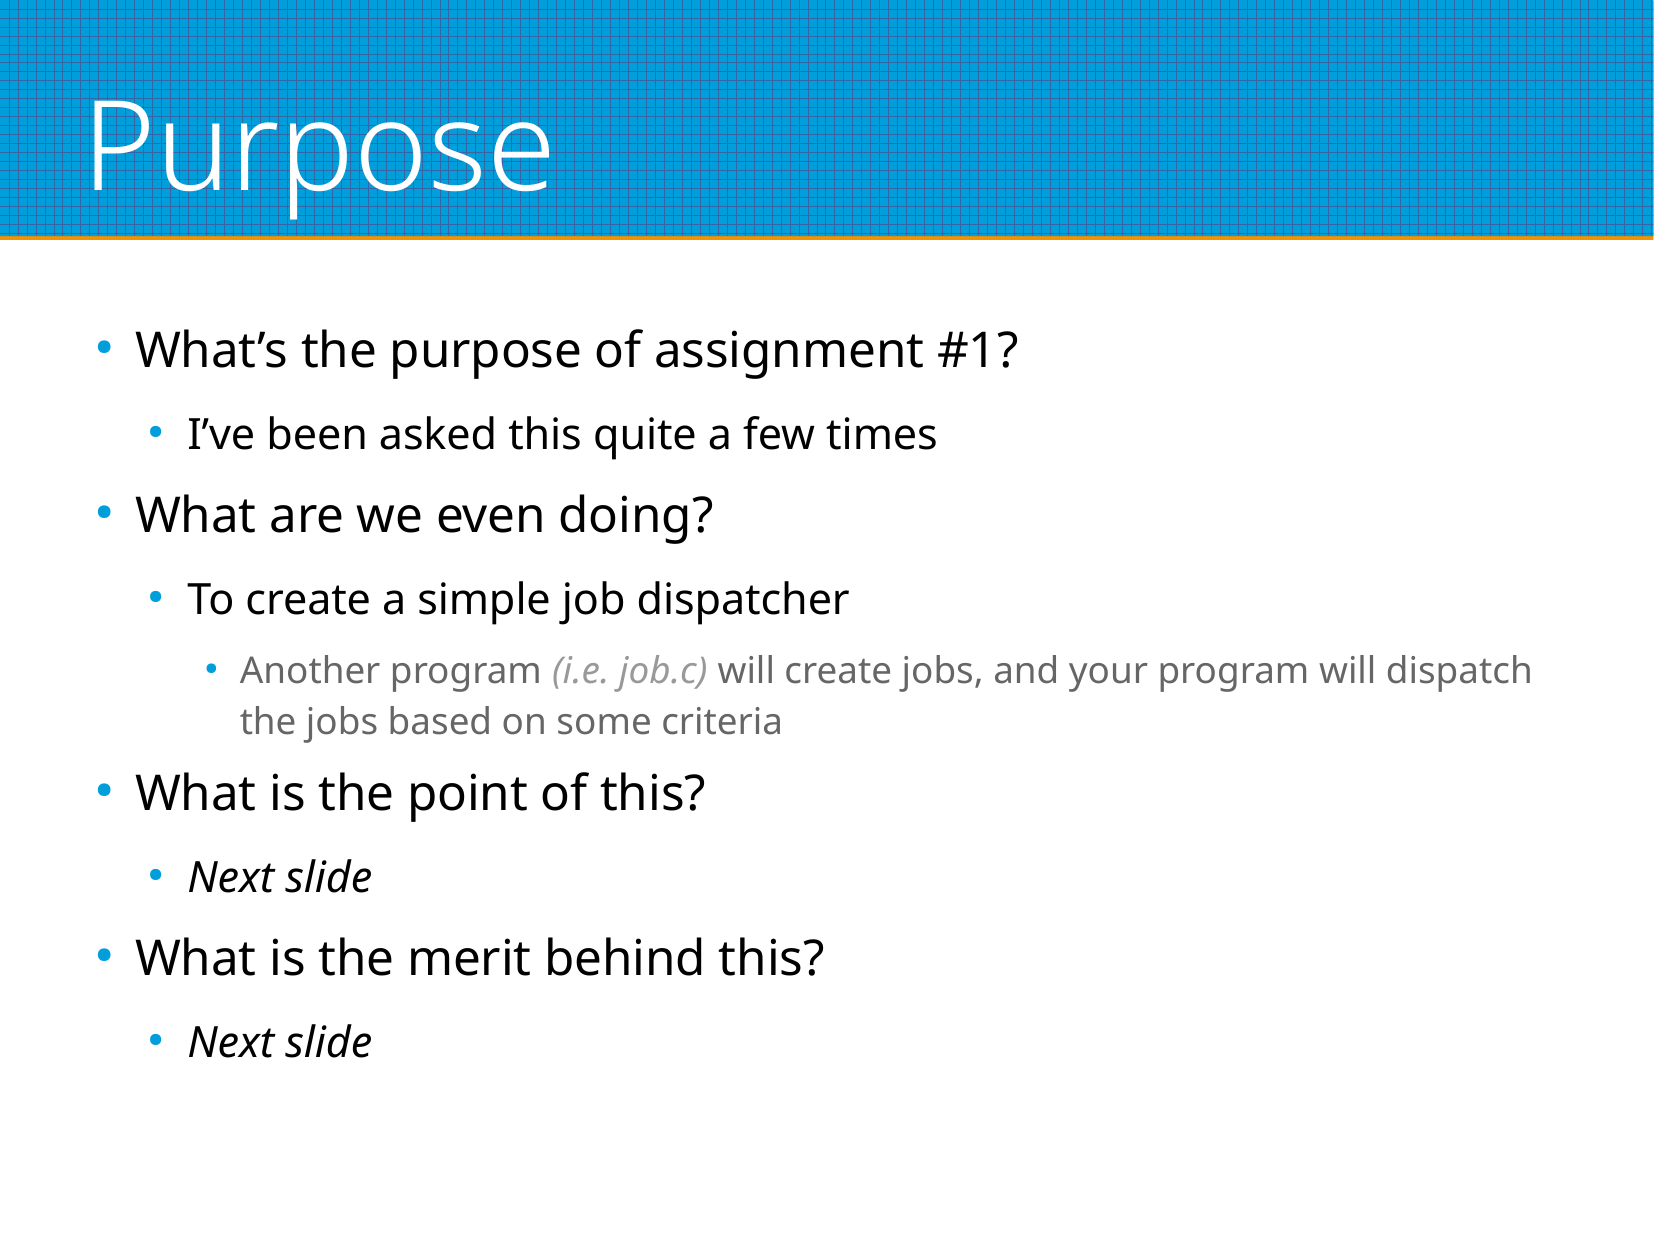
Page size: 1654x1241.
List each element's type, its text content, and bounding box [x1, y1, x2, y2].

title Purpose [82, 19, 1571, 227]
list What’s the purpose of assignment #1? I’ve been asked this quite a few times What are we even doing? To create a simple job dispatcher Another program (i.e. job.c) will create jobs, and your program will dispatch the jobs based on some criteria What is the point of this? Next slide What is the merit behind this? Next slide [82, 314, 1563, 1081]
